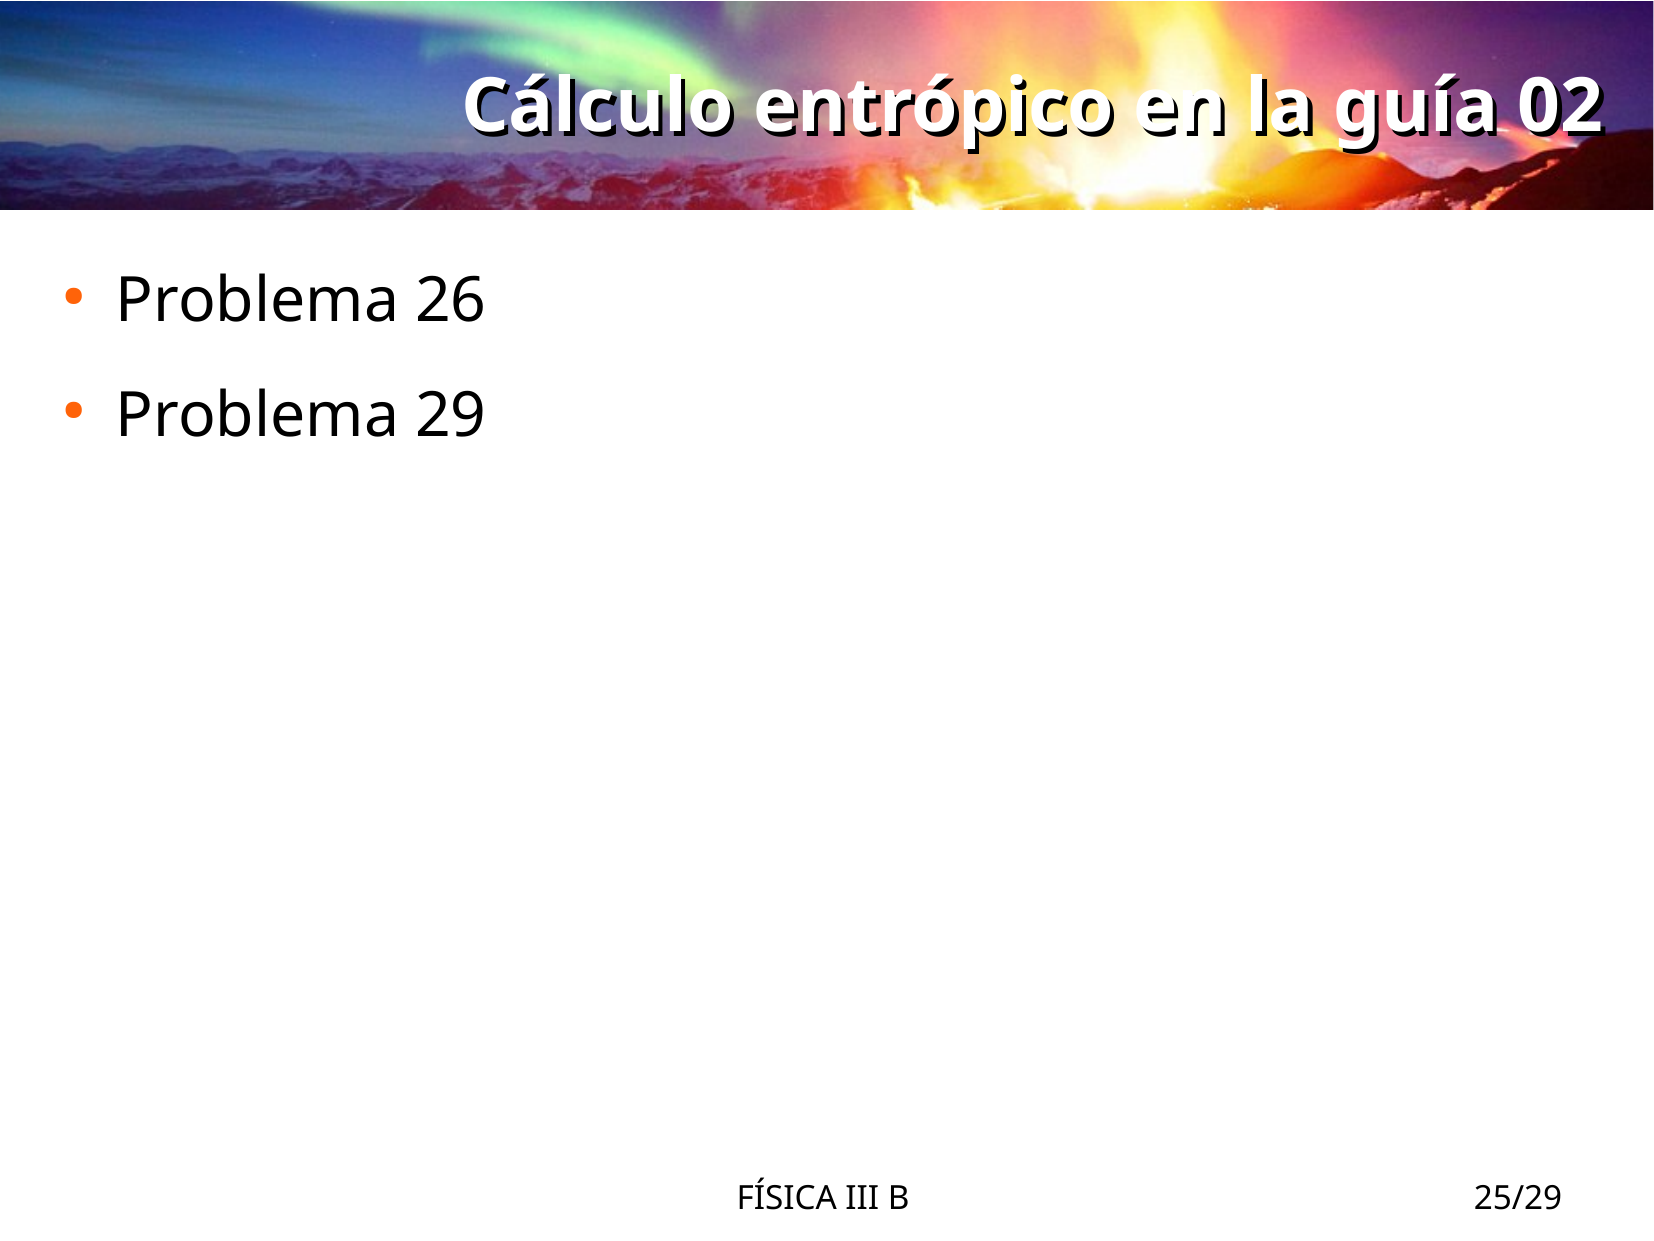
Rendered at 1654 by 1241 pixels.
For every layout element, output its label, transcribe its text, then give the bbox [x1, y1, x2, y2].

title Cálculo entrópico en la guía 02 [45, 15, 1606, 191]
picture [0, 1, 1654, 210]
list Problema 26 Problema 29 [45, 255, 1606, 1156]
